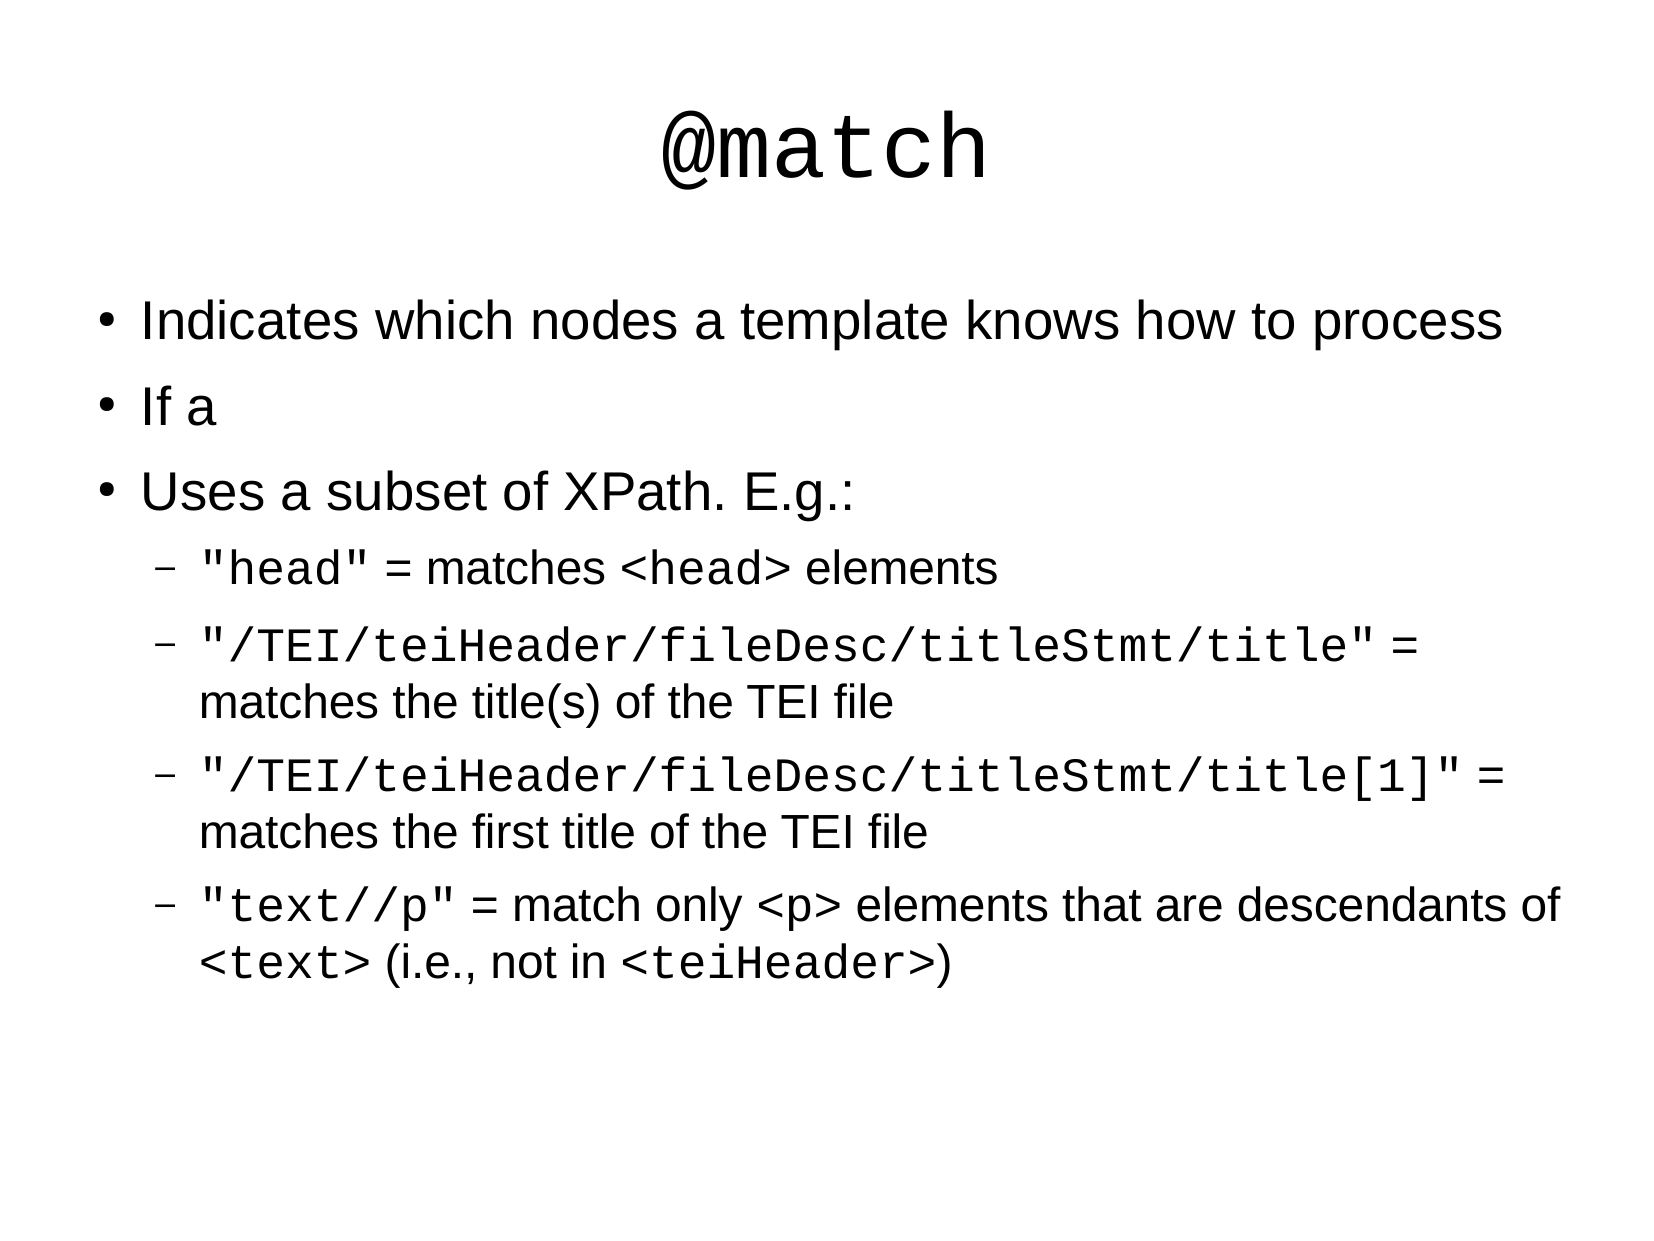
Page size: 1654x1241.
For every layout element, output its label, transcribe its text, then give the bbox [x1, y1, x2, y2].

list Indicates which nodes a template knows how to process If a Uses a subset of XPath. E.g.: "head" = matches <head> elements "/TEI/teiHeader/fileDesc/titleStmt/title" = matches the title(s) of the TEI file "/TEI/teiHeader/fileDesc/titleStmt/title[1]" = matches the first title of the TEI file "text//p" = match only <p> elements that are descendants of <text> (i.e., not in <teiHeader>) [82, 290, 1571, 1010]
title @match [82, 49, 1571, 257]
